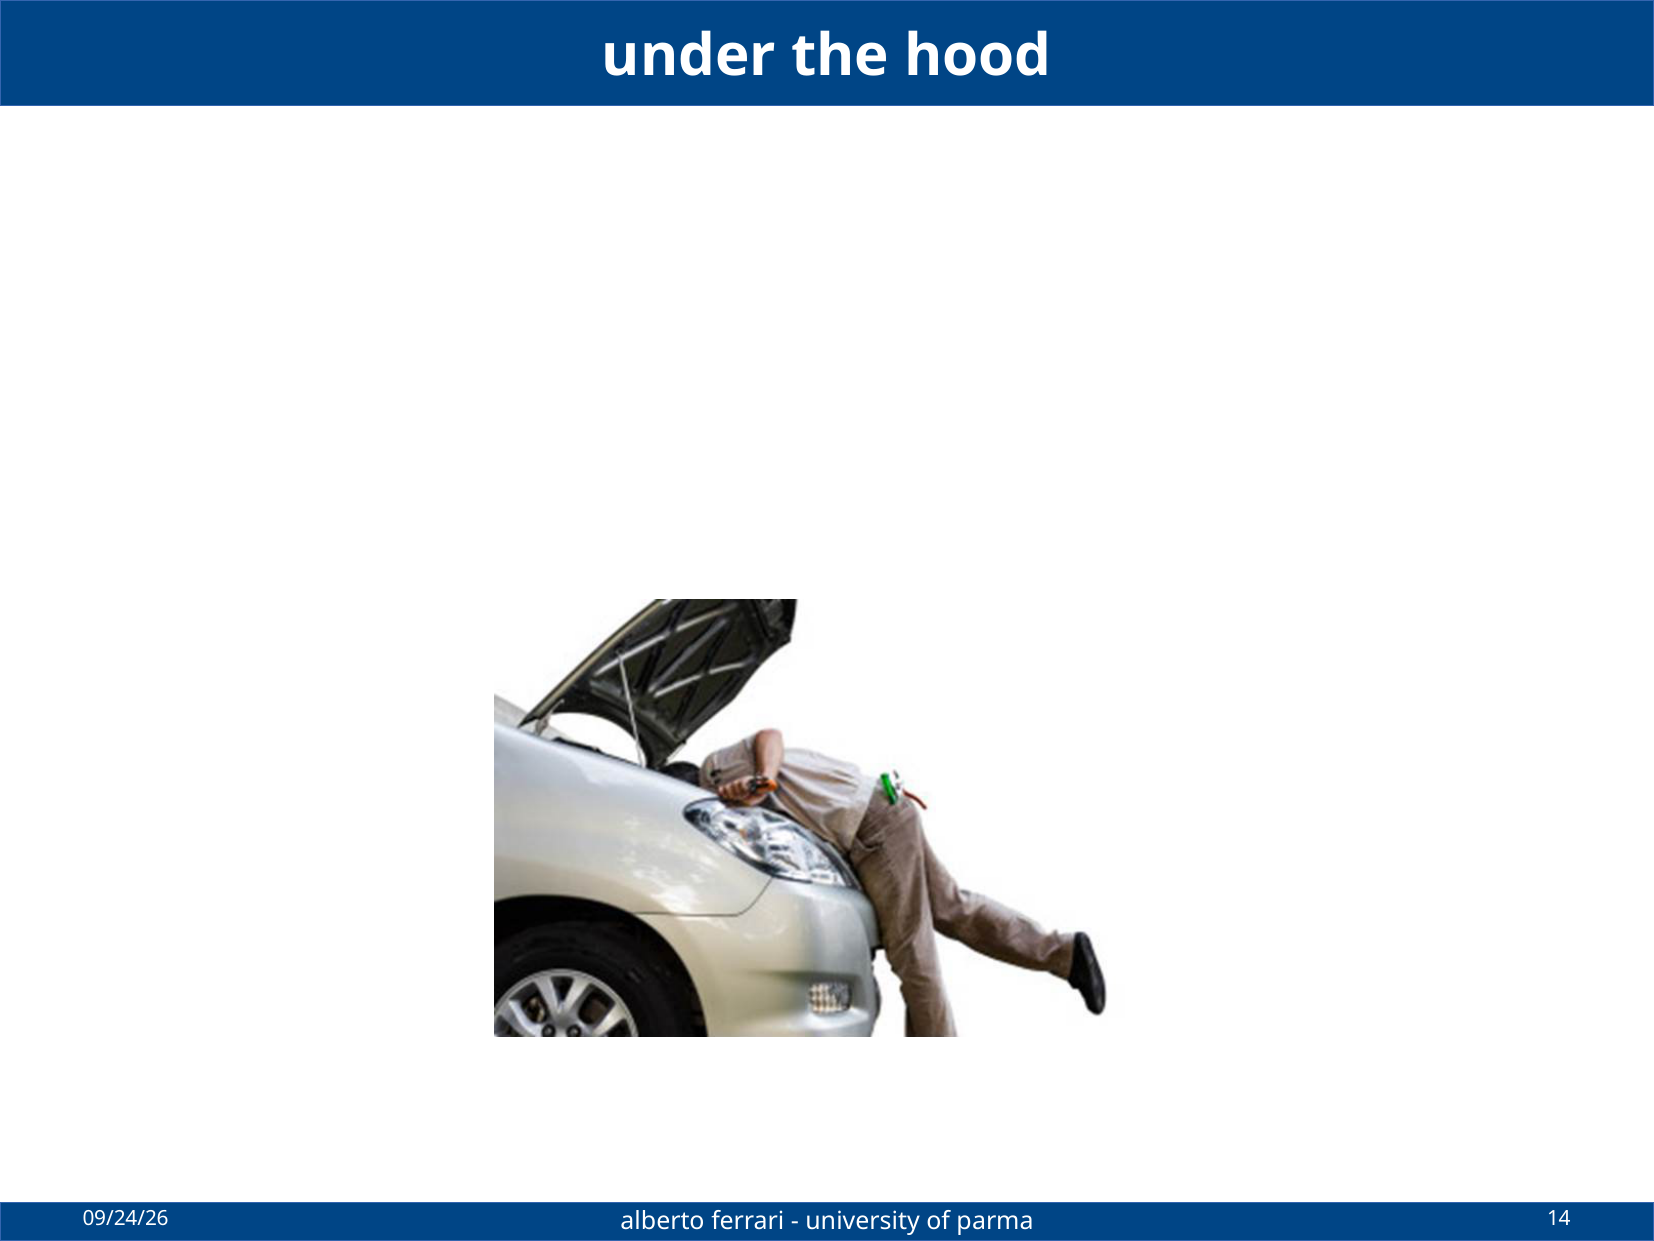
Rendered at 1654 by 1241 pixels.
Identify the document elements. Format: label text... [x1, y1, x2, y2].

title under the hood [0, 0, 1654, 106]
picture [494, 599, 1205, 1037]
